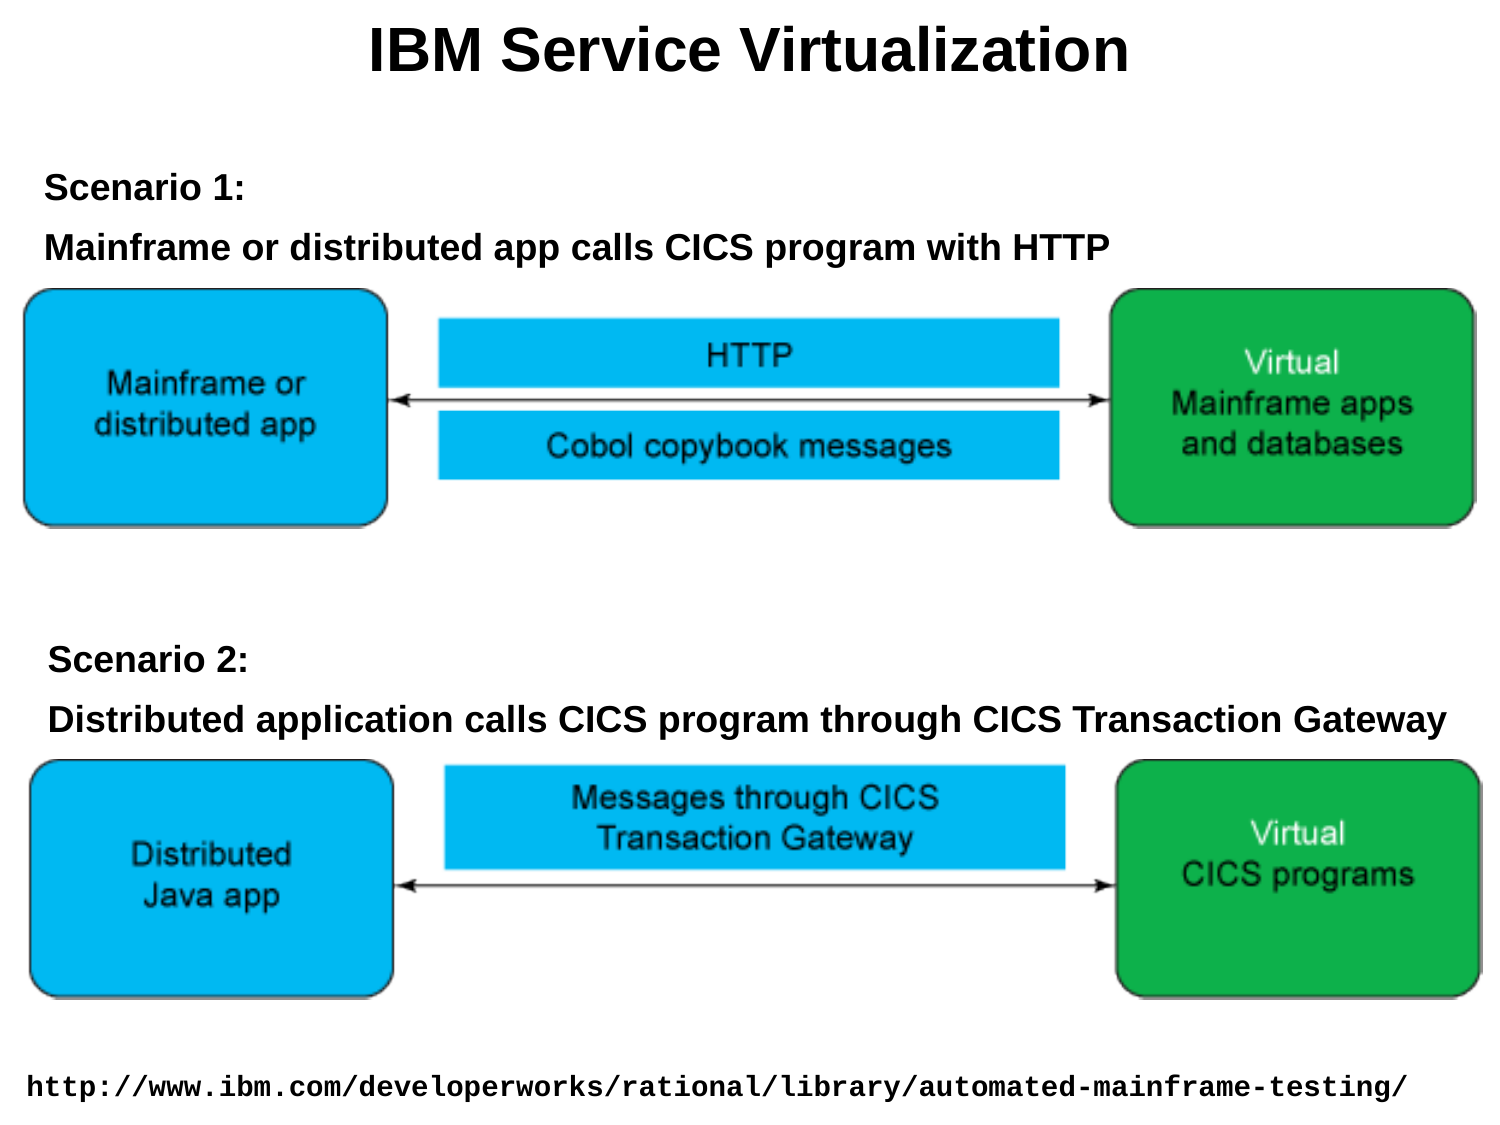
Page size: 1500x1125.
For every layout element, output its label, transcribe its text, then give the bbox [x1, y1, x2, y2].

picture [27, 759, 1483, 1000]
text_box http://www.ibm.com/developerworks/rational/library/automated-mainframe-testing/ [11, 1052, 1500, 1123]
picture [21, 288, 1477, 529]
text_box IBM Service Virtualization [0, 0, 1500, 104]
text_box Scenario 2: Distributed application calls CICS program through CICS Transaction Gateway [32, 613, 1500, 760]
text_box Scenario 1: Mainframe or distributed app calls CICS program with HTTP [28, 141, 1452, 225]
